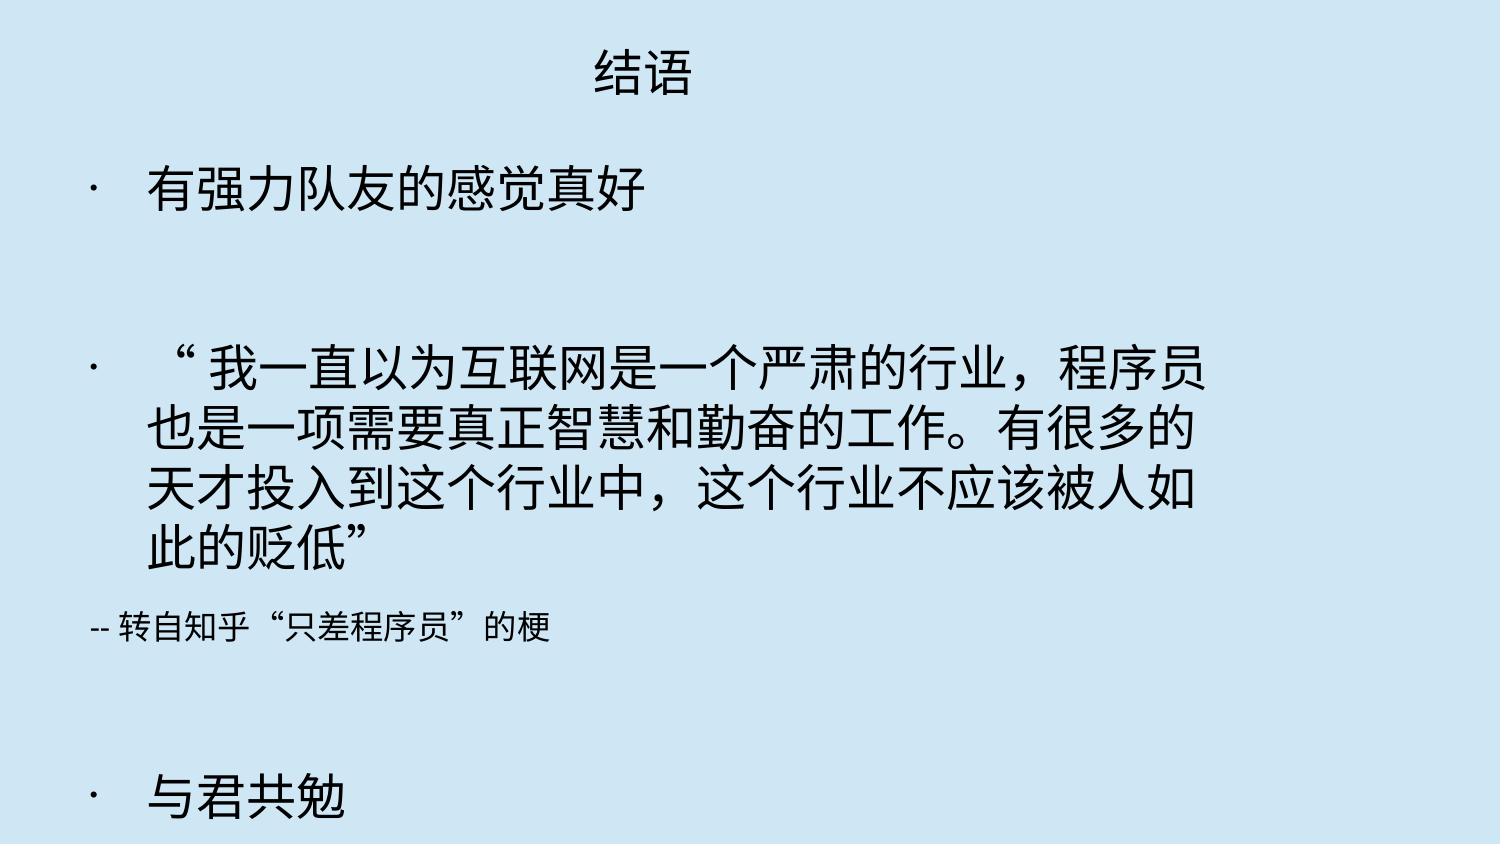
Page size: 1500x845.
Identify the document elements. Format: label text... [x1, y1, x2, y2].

title 结语 [135, 33, 1152, 103]
list 有强力队友的感觉真好 “我一直以为互联网是一个严肃的行业，程序员也是一项需要真正智慧和勤奋的工作。有很多的天才投入到这个行业中，这个行业不应该被人如此的贬低” --转自知乎“只差程序员”的梗 与君共勉 [75, 150, 1258, 730]
